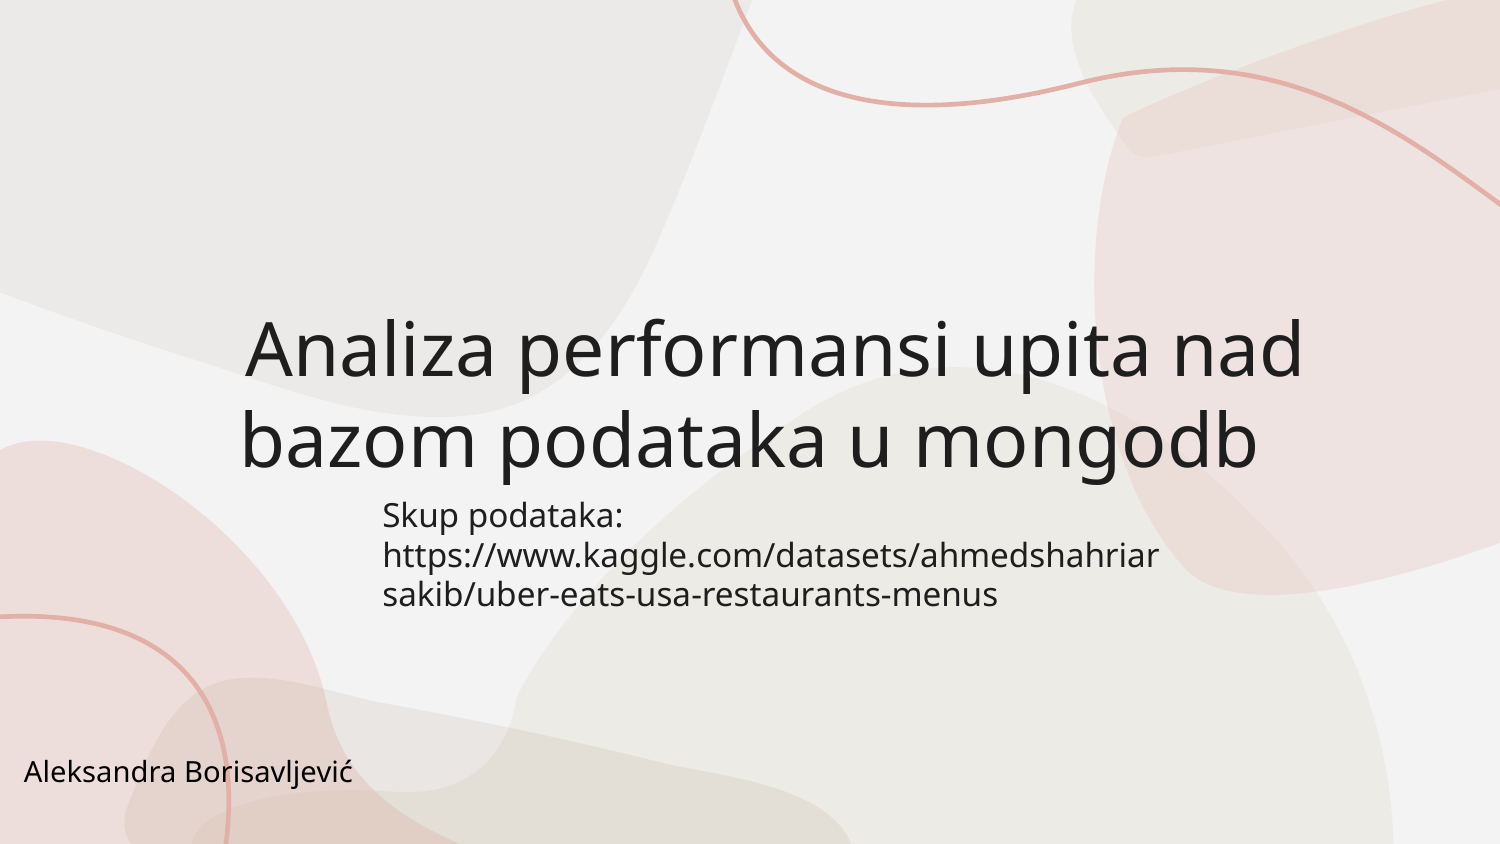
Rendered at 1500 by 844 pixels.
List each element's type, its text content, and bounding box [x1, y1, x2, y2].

subtitle Skup podataka: https://www.kaggle.com/datasets/ahmedshahriarsakib/uber-eats-usa-restaurants-menus [367, 508, 1178, 599]
text_box Aleksandra Borisavljević [8, 737, 769, 803]
title Analiza performansi upita nad bazom podataka u mongodb [118, 245, 1382, 508]
